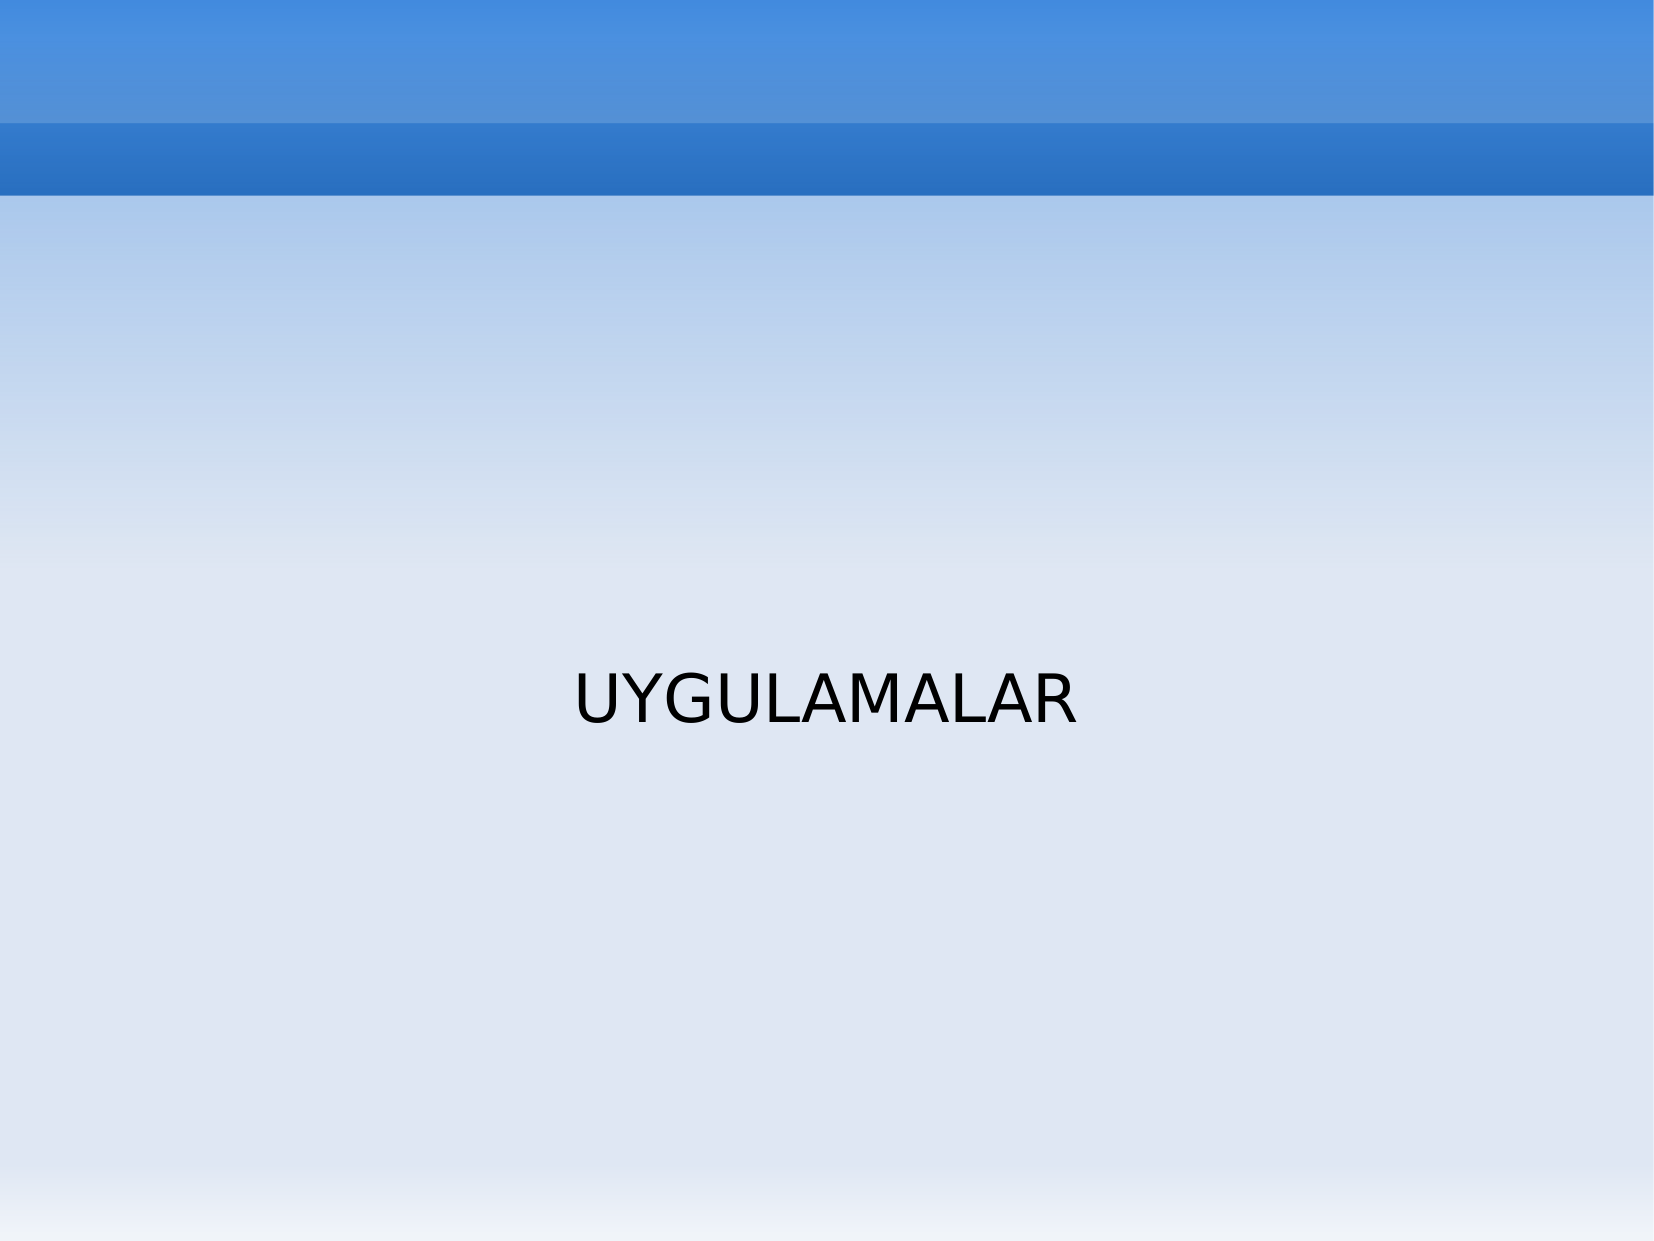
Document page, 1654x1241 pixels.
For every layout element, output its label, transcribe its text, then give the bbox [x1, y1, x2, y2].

subtitle UYGULAMALAR [82, 297, 1571, 1102]
picture [0, 0, 1654, 1241]
